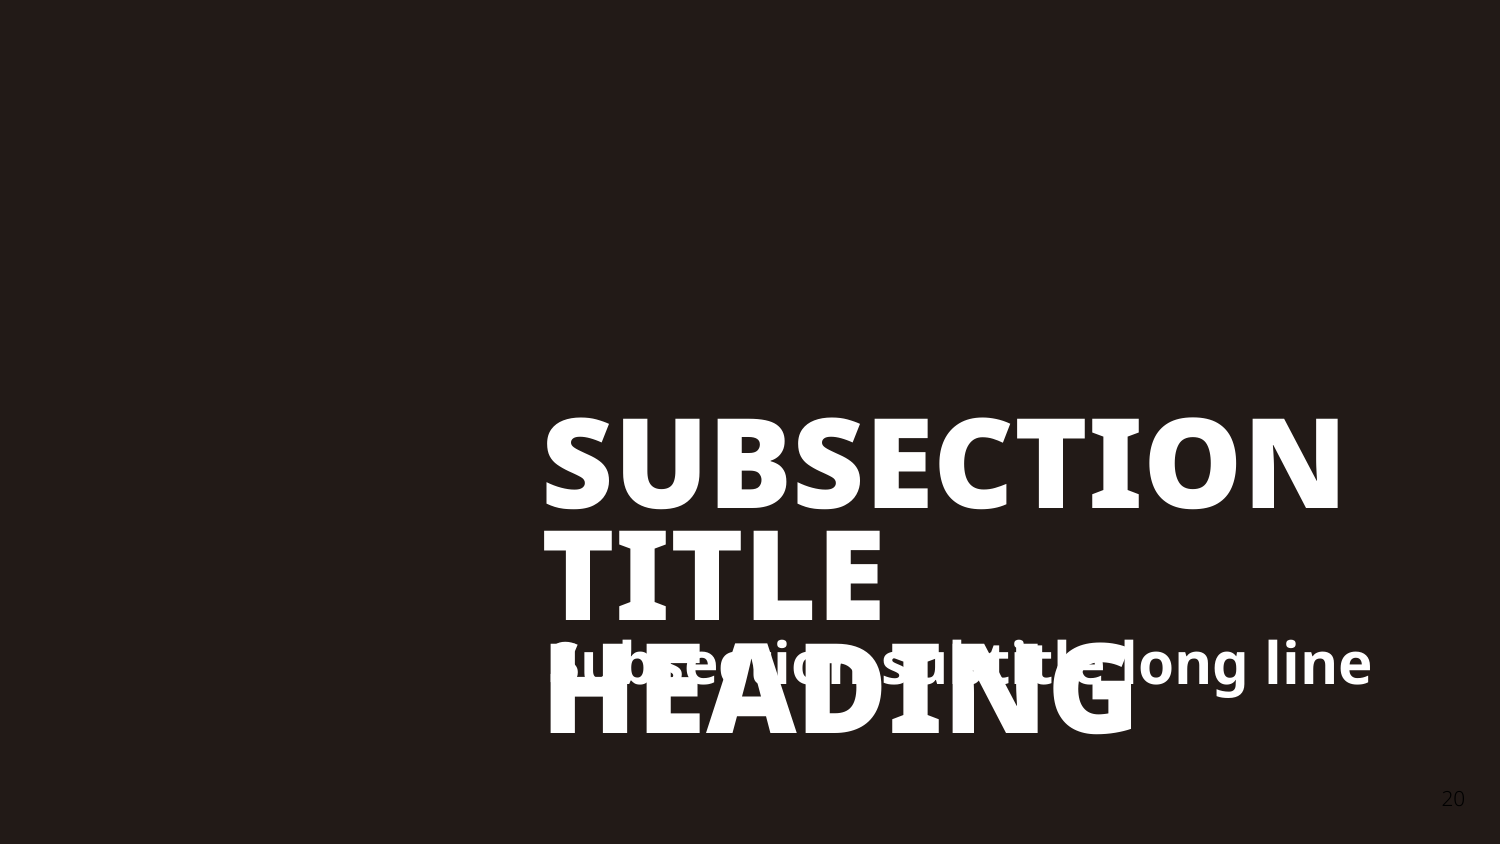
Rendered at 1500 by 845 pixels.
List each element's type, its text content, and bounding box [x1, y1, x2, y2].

title Subsection subtitle long line [533, 611, 1405, 712]
title Subsection Title heading [526, 403, 1420, 681]
